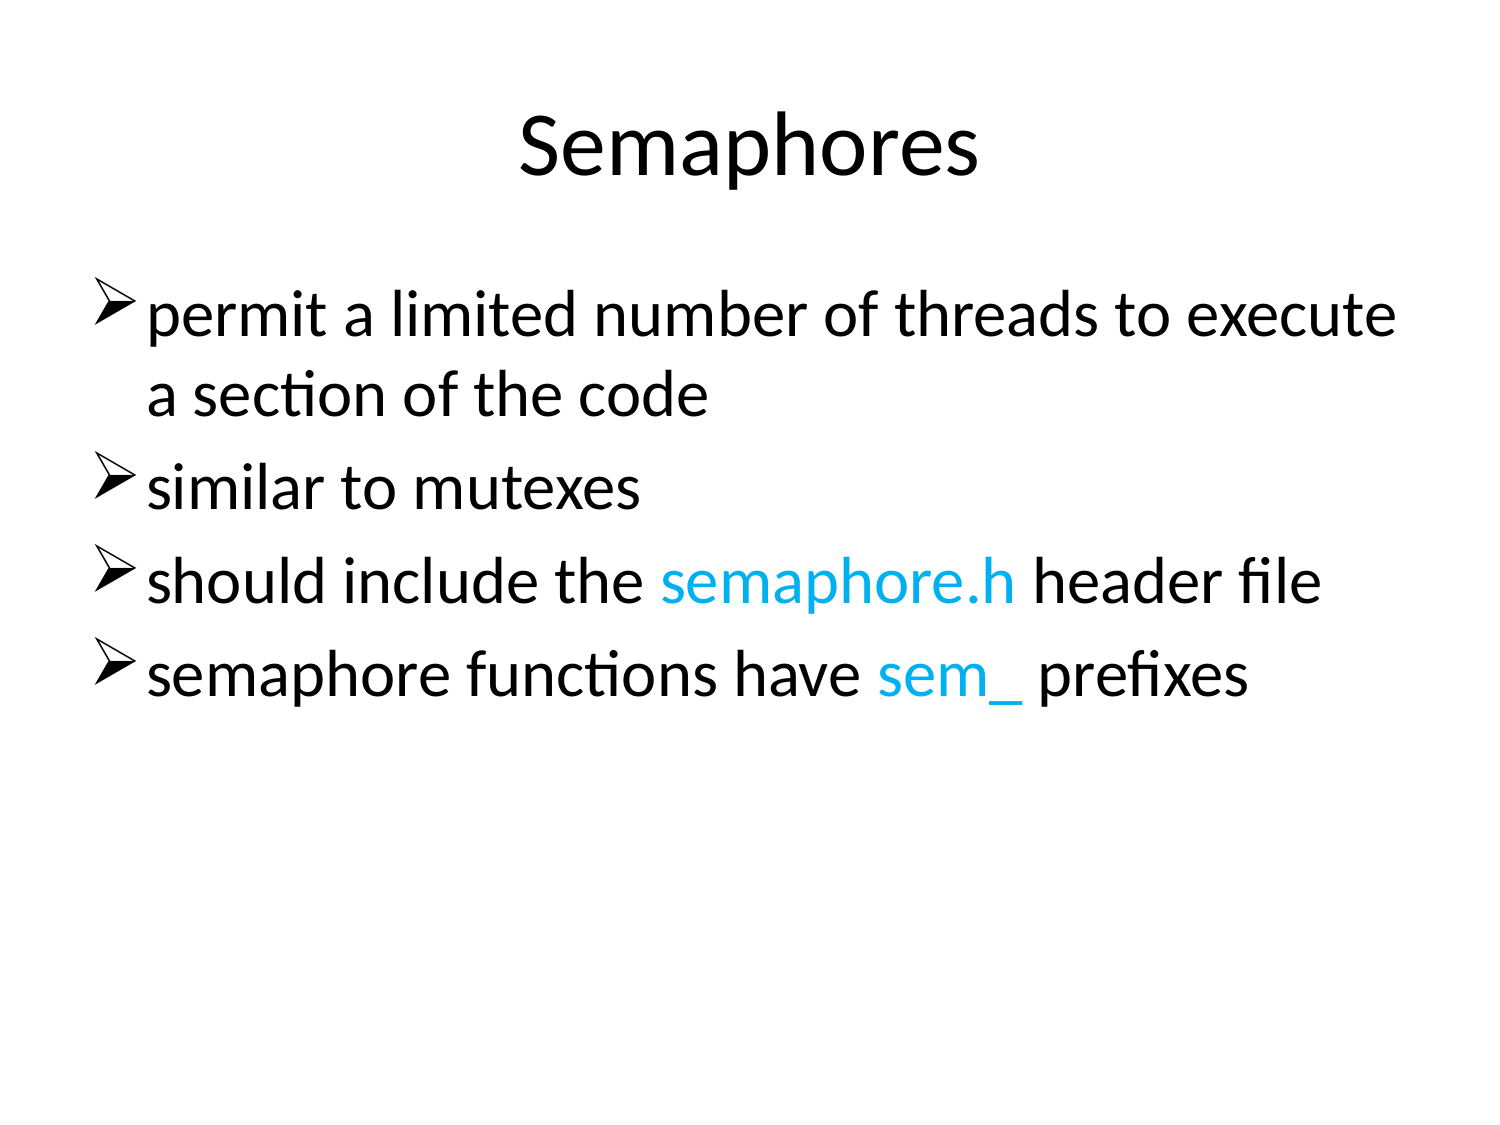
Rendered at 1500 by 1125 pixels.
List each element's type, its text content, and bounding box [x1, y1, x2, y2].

text_box permit a limited number of threads to execute a section of the code similar to mutexes should include the semaphore.h header file semaphore functions have sem_ prefixes [75, 262, 1425, 1005]
text_box Semaphores [75, 45, 1425, 233]
